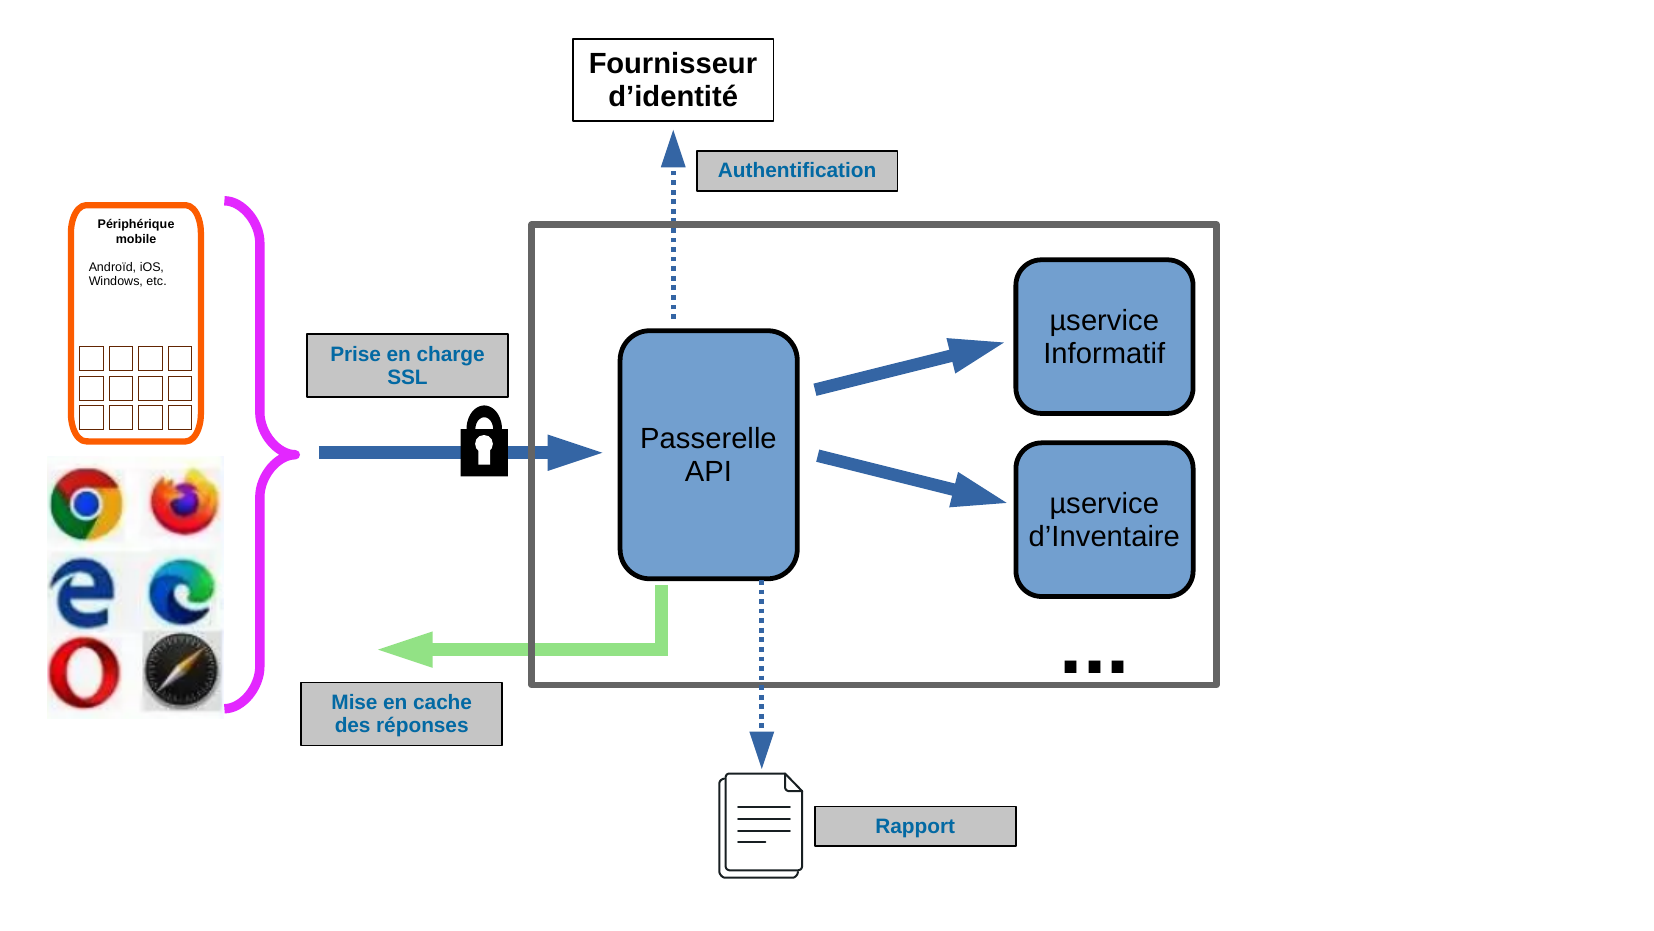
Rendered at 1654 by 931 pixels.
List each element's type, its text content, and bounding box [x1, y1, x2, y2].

text_box Fournisseur d’identité [572, 38, 774, 121]
text_box Périphérique mobile Androïd, iOS, Windows, etc. [73, 210, 199, 310]
text_box µservice d’Inventaire [1015, 442, 1194, 597]
picture [47, 456, 224, 719]
text_box [460, 405, 508, 477]
text_box Rapport [814, 806, 1016, 847]
text_box µservice Informatif [1015, 259, 1194, 414]
text_box Mise en cache des réponses [301, 682, 502, 746]
text_box Authentification [696, 150, 898, 191]
text_box Passerelle API [620, 330, 798, 579]
text_box ... [1045, 688, 1152, 699]
text_box ... [1045, 590, 1152, 682]
text_box Prise en charge SSL [307, 333, 508, 397]
